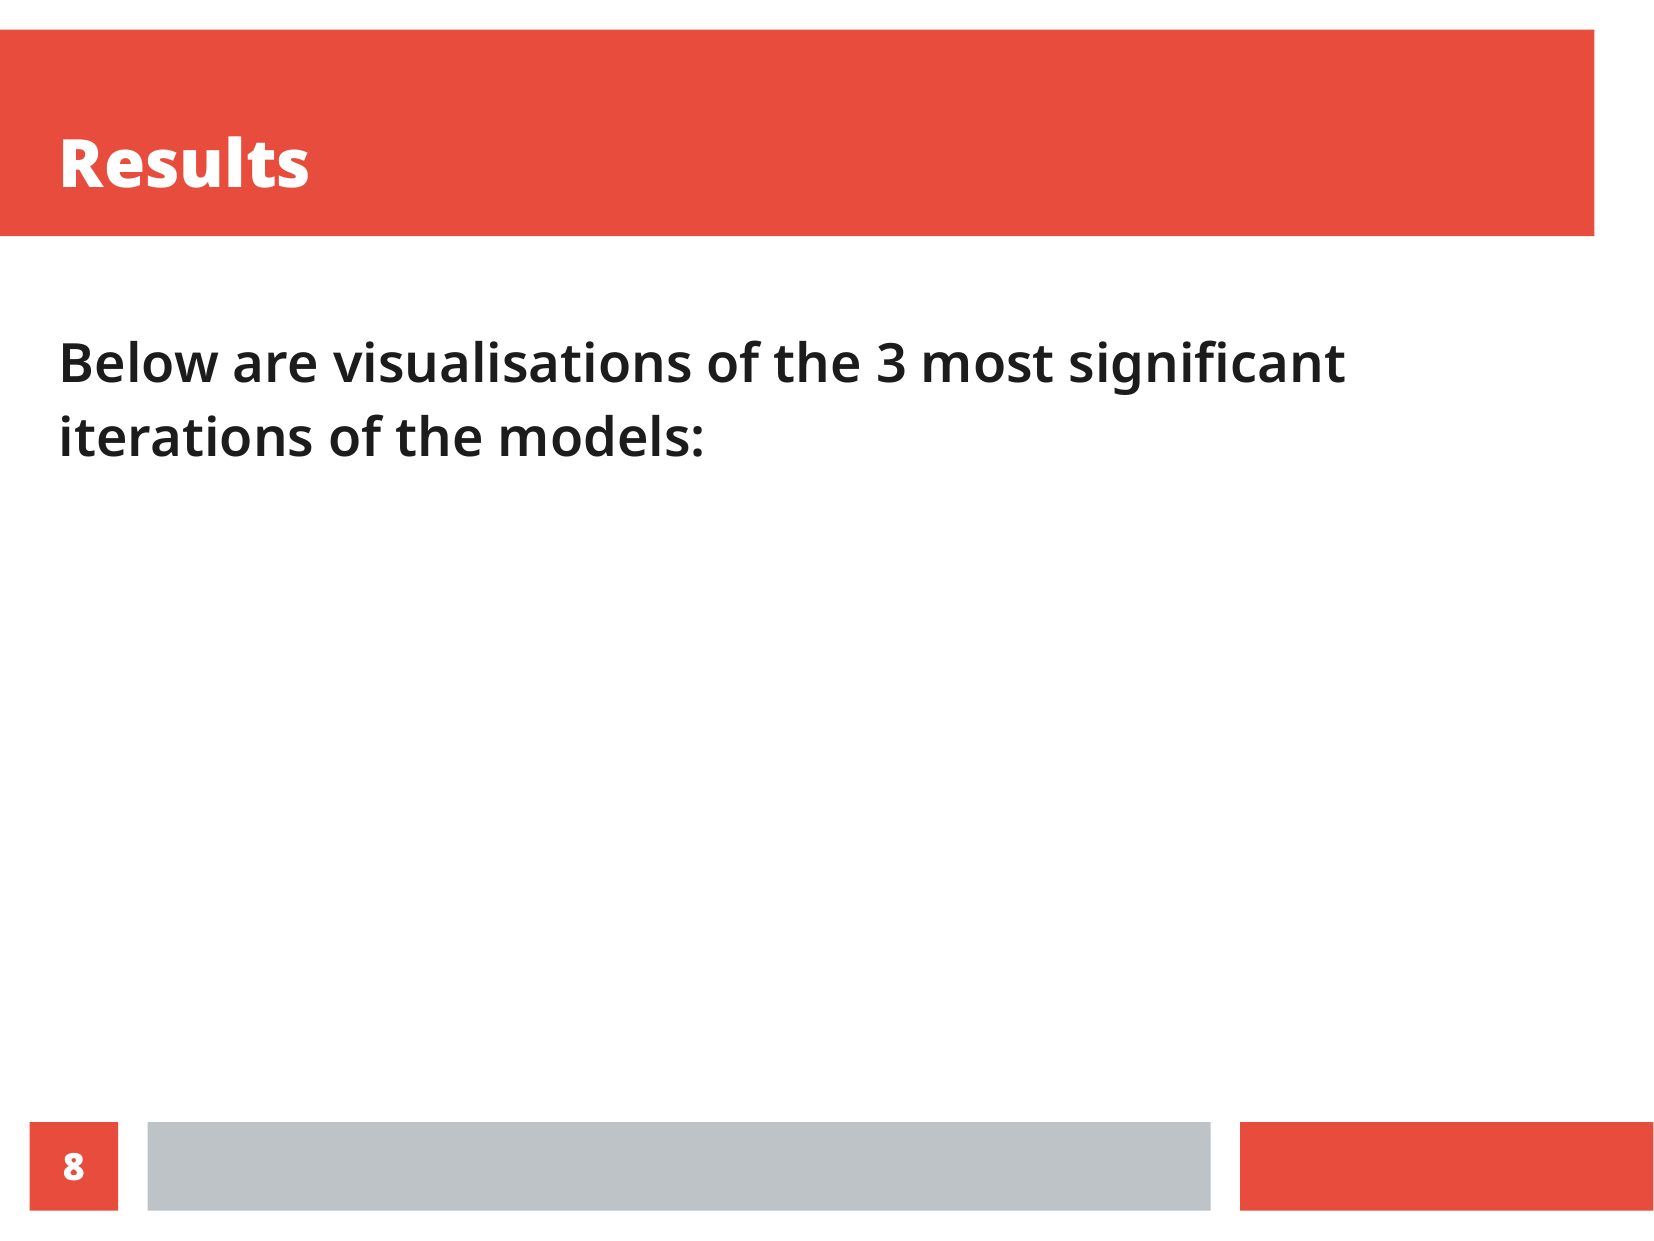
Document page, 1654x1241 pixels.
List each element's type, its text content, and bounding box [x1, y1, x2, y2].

list Below are visualisations of the 3 most significant iterations of the models: [59, 324, 1565, 1093]
title Results [59, 59, 1595, 207]
